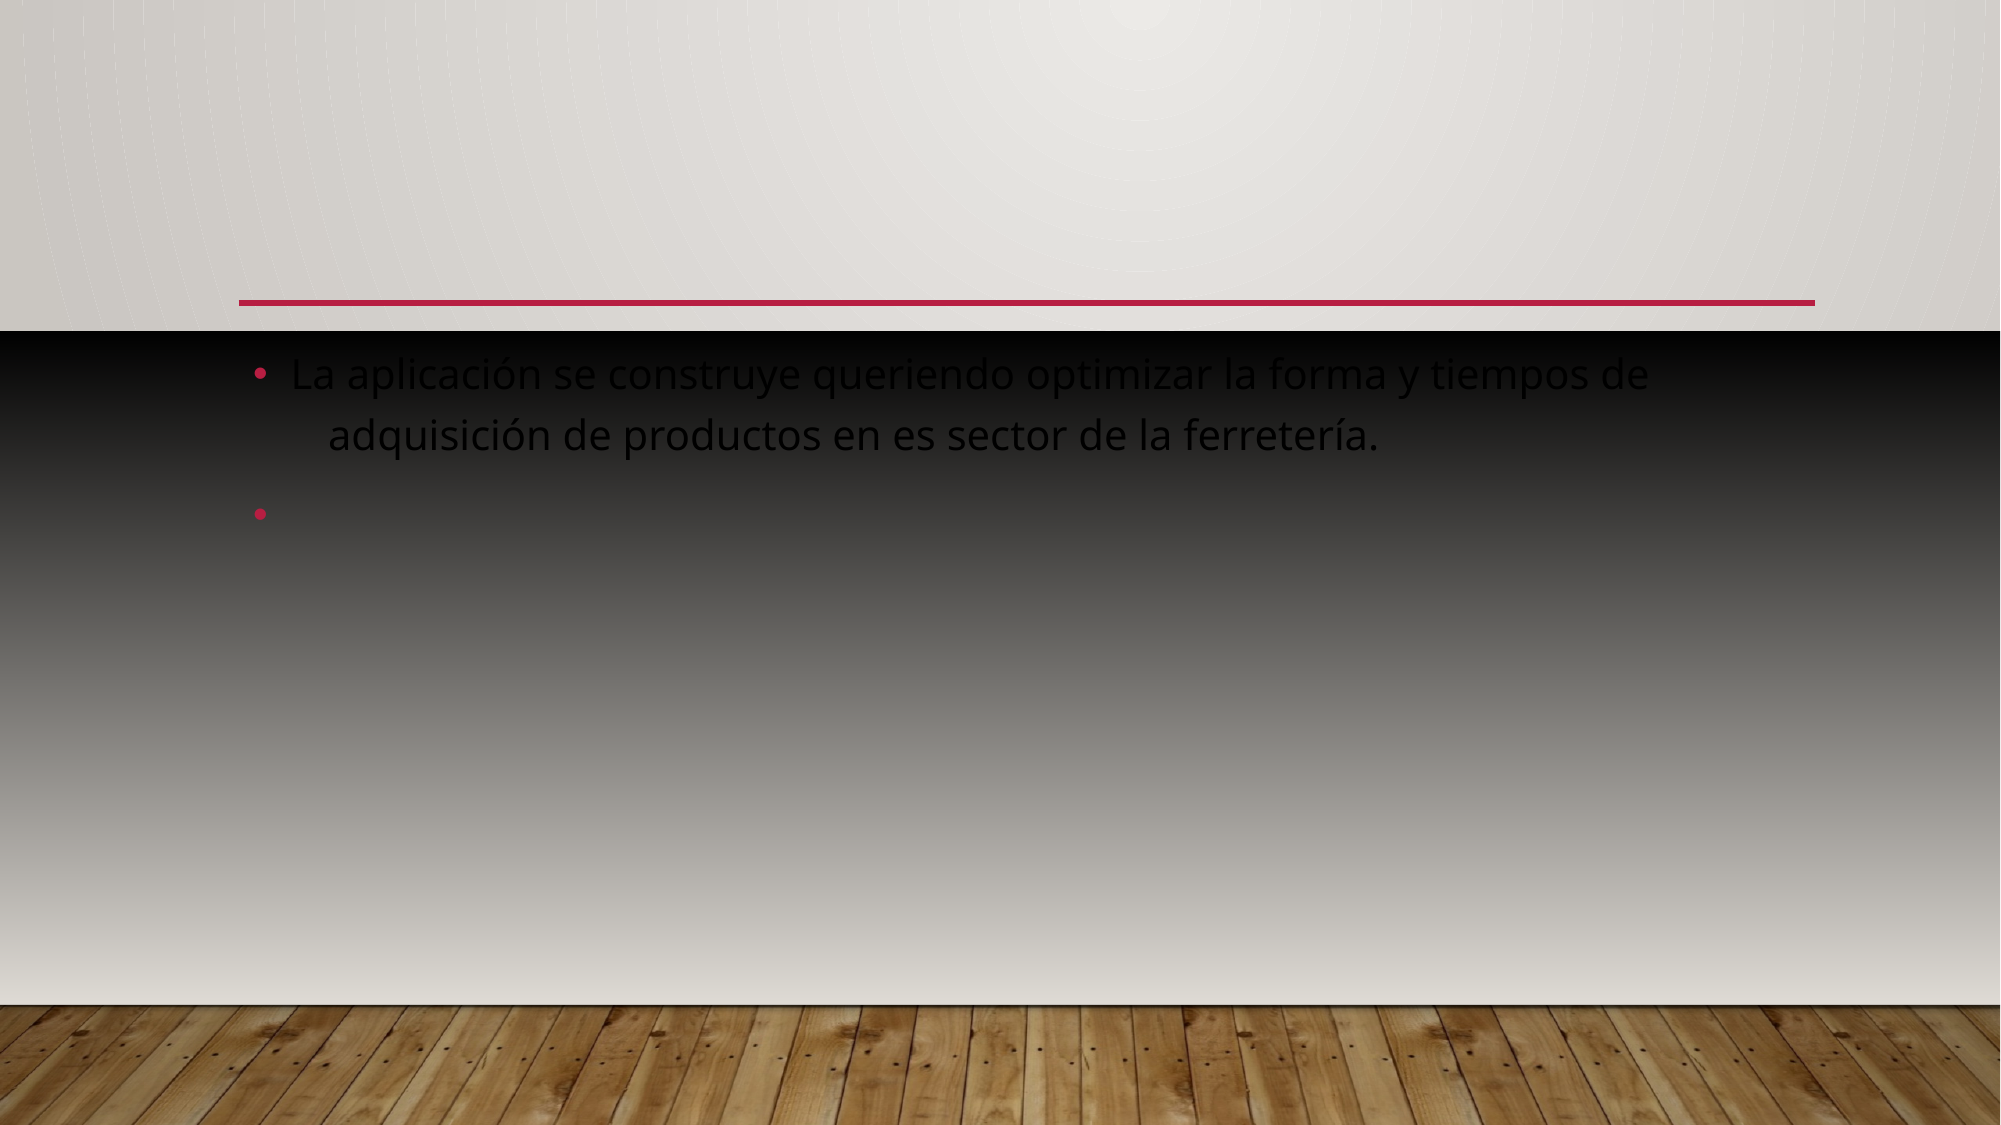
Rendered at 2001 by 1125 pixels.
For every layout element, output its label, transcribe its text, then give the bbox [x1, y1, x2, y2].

list La aplicación se construye queriendo optimizar la forma y tiempos de adquisición de productos en es sector de la ferretería. [238, 330, 1814, 897]
